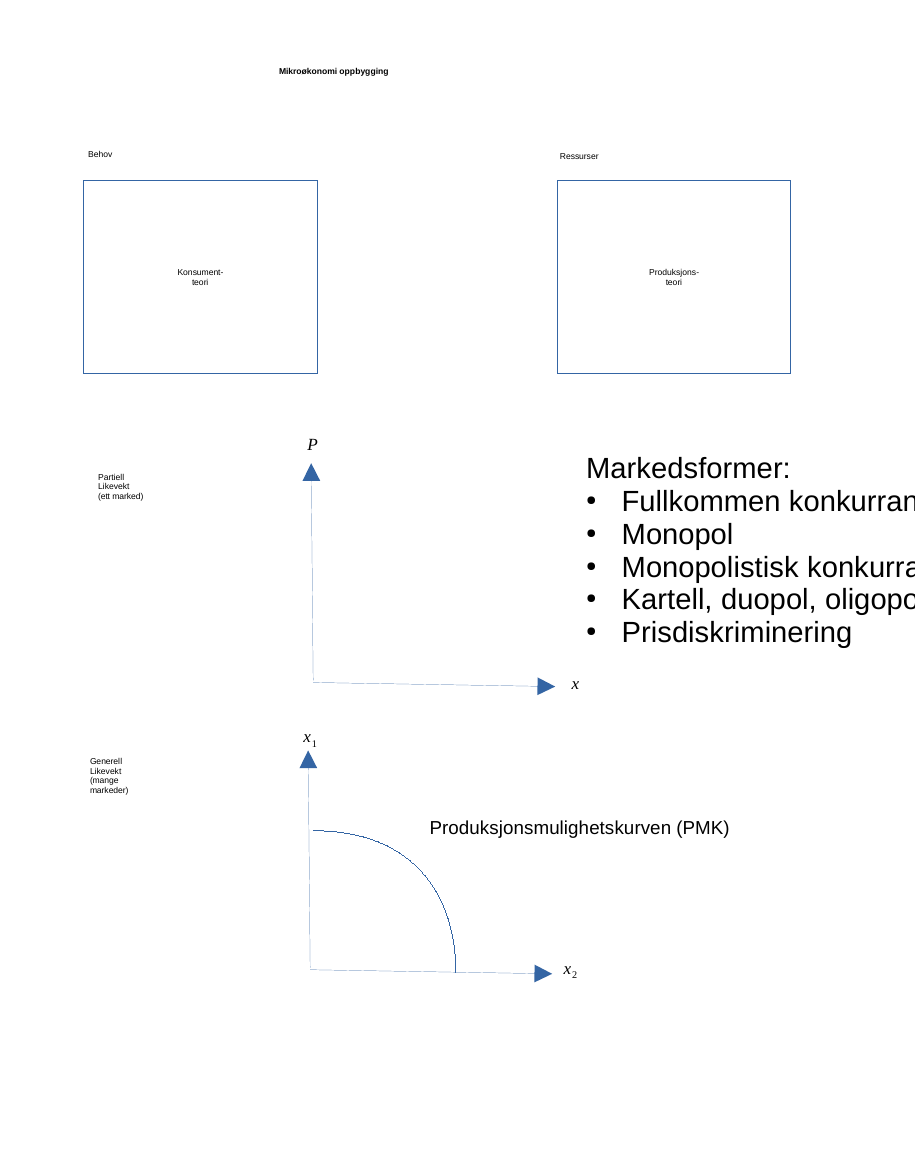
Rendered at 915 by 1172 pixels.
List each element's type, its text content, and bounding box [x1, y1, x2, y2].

chart [558, 959, 582, 981]
chart [297, 727, 321, 750]
text_box Produksjons- teori [557, 180, 791, 374]
chart [566, 674, 585, 694]
text_box Produksjonsmulighetskurven (PMK) [414, 810, 745, 850]
text_box Partiell Likevekt (ett marked) [83, 465, 243, 563]
text_box Behov [73, 142, 167, 182]
text_box Markedsformer: Fullkommen konkurranse Monopol Monopolistisk konkurranse Kartell, duopol, oligopol Prisdiskriminering [571, 444, 915, 679]
chart [302, 435, 323, 455]
text_box Konsument- teori [83, 180, 318, 374]
text_box Ressurser [544, 144, 683, 184]
text_box Mikroøkonomi oppbygging [264, 59, 617, 99]
text_box Generell Likevekt (mange markeder) [75, 749, 214, 876]
